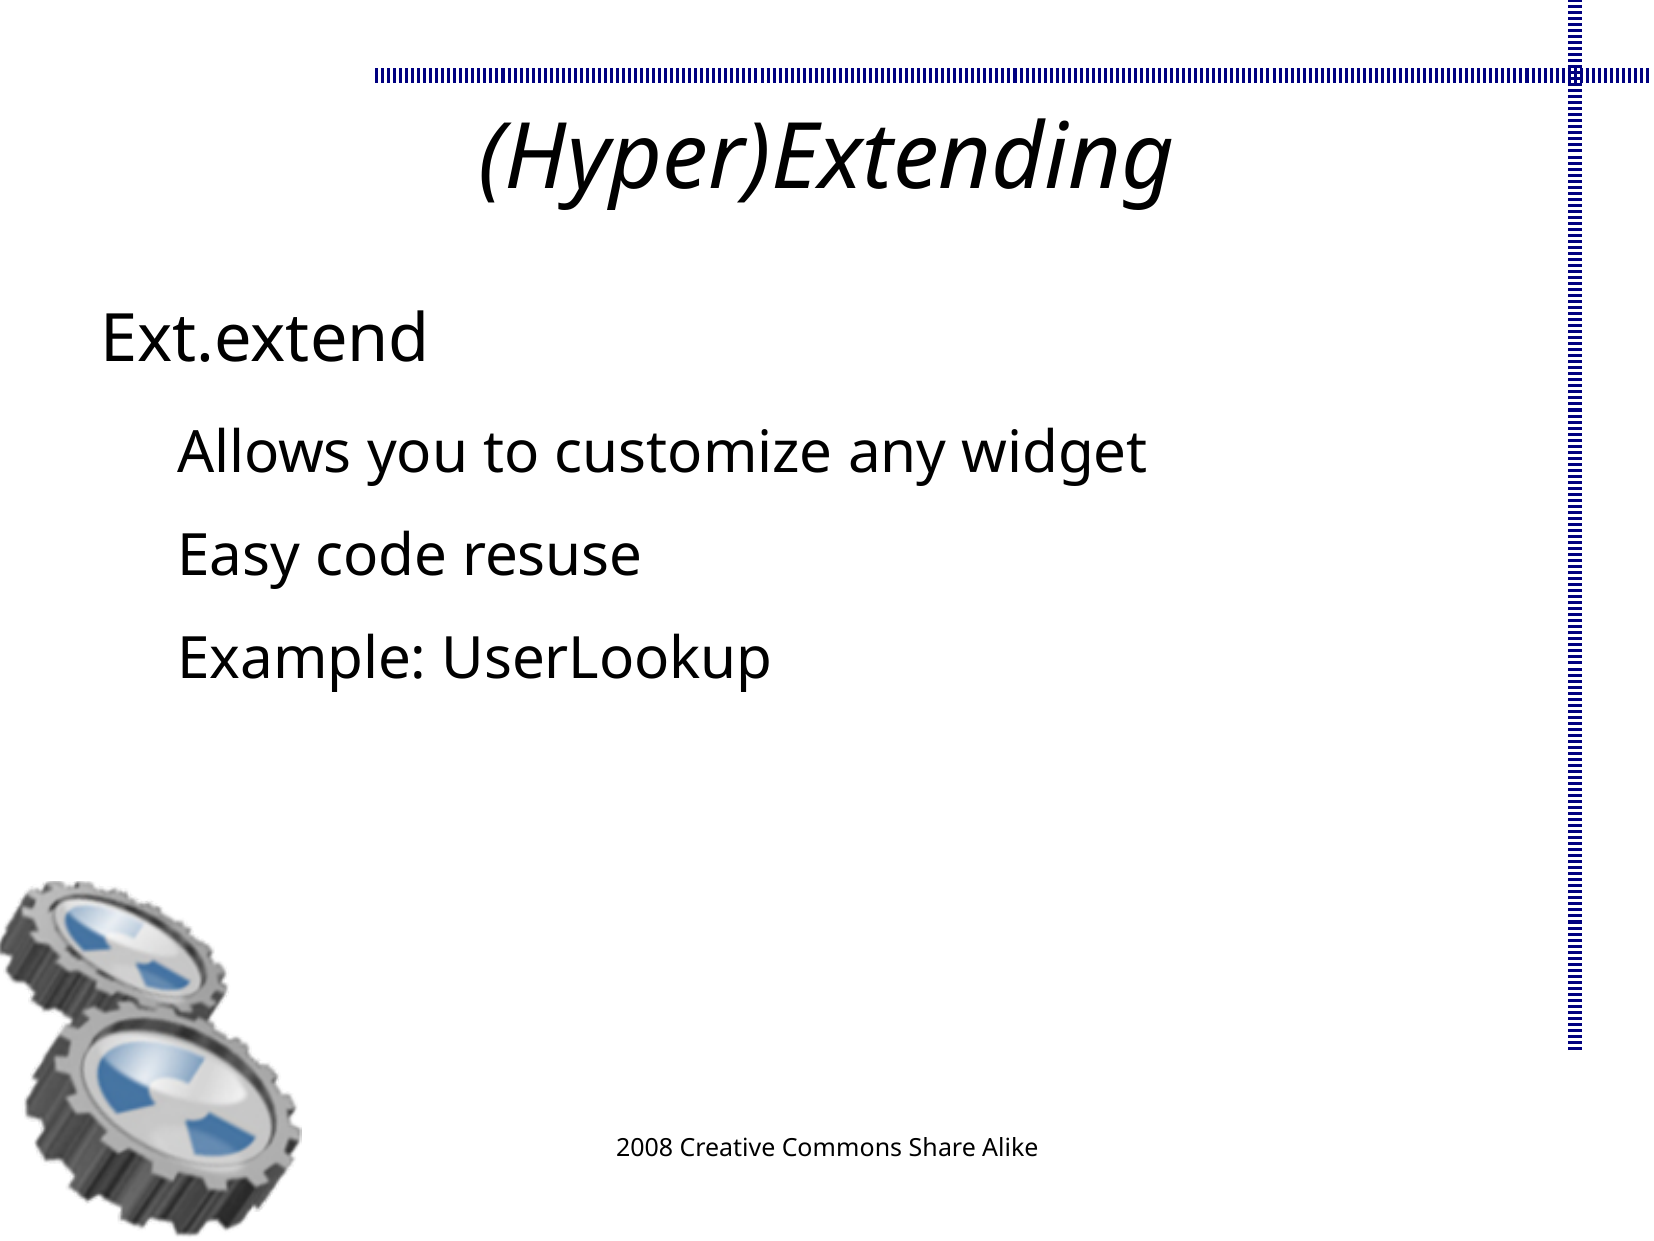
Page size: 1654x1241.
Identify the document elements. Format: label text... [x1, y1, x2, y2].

picture [0, 881, 302, 1241]
title (Hyper)Extending [82, 56, 1571, 250]
list Ext.extend Allows you to customize any widget Easy code resuse Example: UserLookup [82, 290, 1571, 1094]
